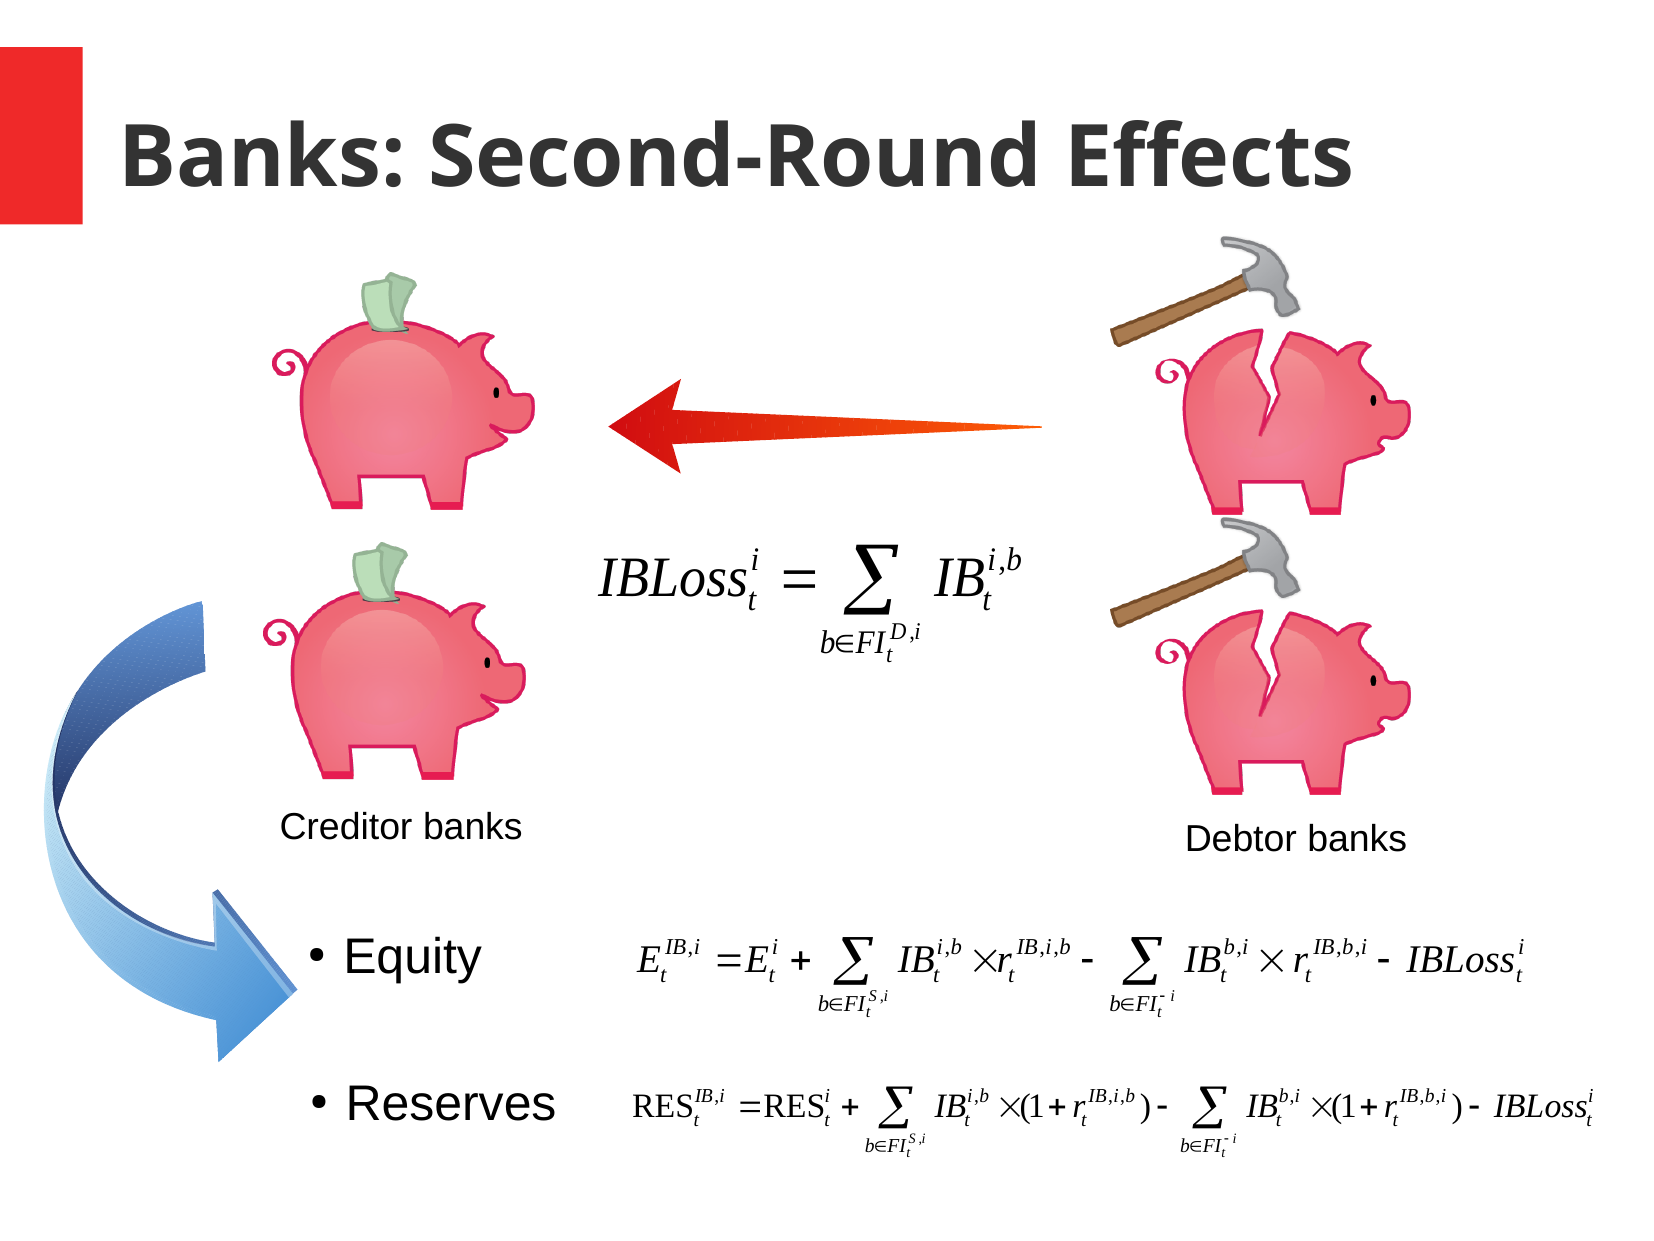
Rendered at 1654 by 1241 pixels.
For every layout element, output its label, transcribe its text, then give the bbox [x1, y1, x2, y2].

text_box Equity [312, 921, 549, 1021]
title Banks: Second-Round Effects [118, 49, 1571, 257]
picture [1110, 233, 1411, 796]
chart [630, 930, 1531, 1025]
text_box Reserves [295, 1067, 596, 1195]
chart [588, 534, 1039, 673]
text_box Creditor banks [309, 798, 560, 898]
picture [23, 542, 526, 1081]
picture [272, 272, 535, 511]
chart [626, 1080, 1602, 1163]
picture [600, 372, 1051, 481]
text_box Debtor banks [1170, 810, 1426, 909]
